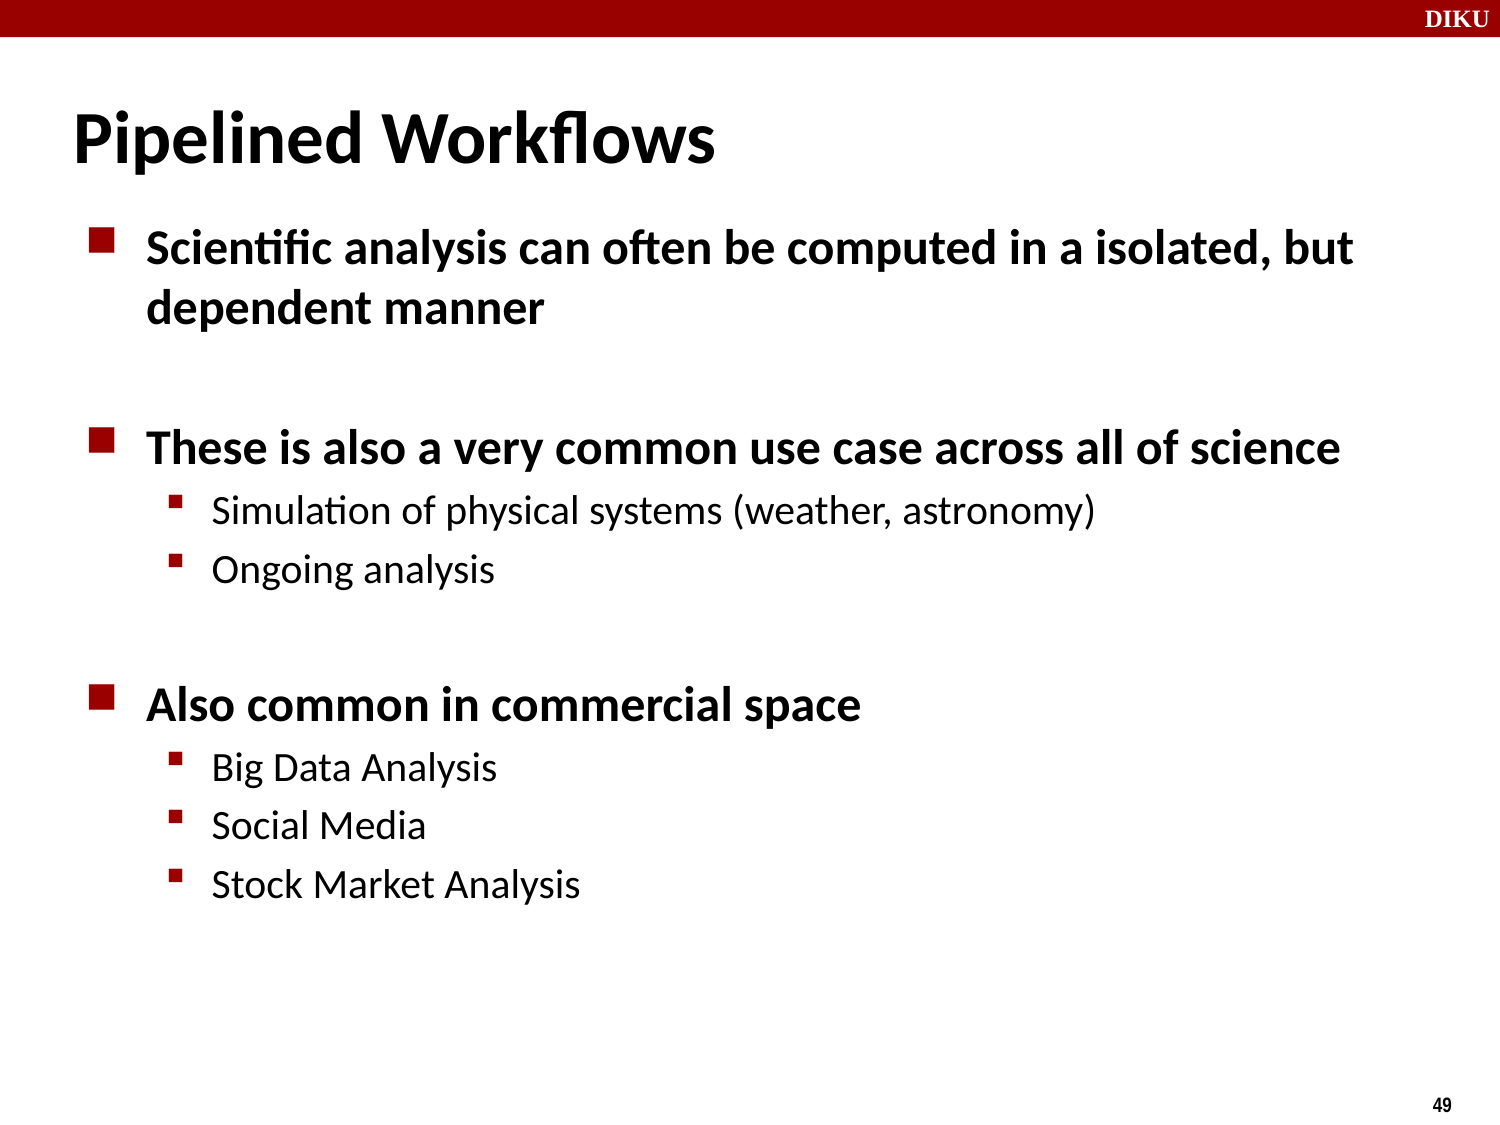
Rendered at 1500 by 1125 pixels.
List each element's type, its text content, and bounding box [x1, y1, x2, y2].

text_box Scientific analysis can often be computed in a isolated, but dependent manner These is also a very common use case across all of science Simulation of physical systems (weather, astronomy) Ongoing analysis Also common in commercial space Big Data Analysis Social Media Stock Market Analysis [74, 207, 1421, 631]
text_box Pipelined Workflows [58, 71, 1304, 197]
